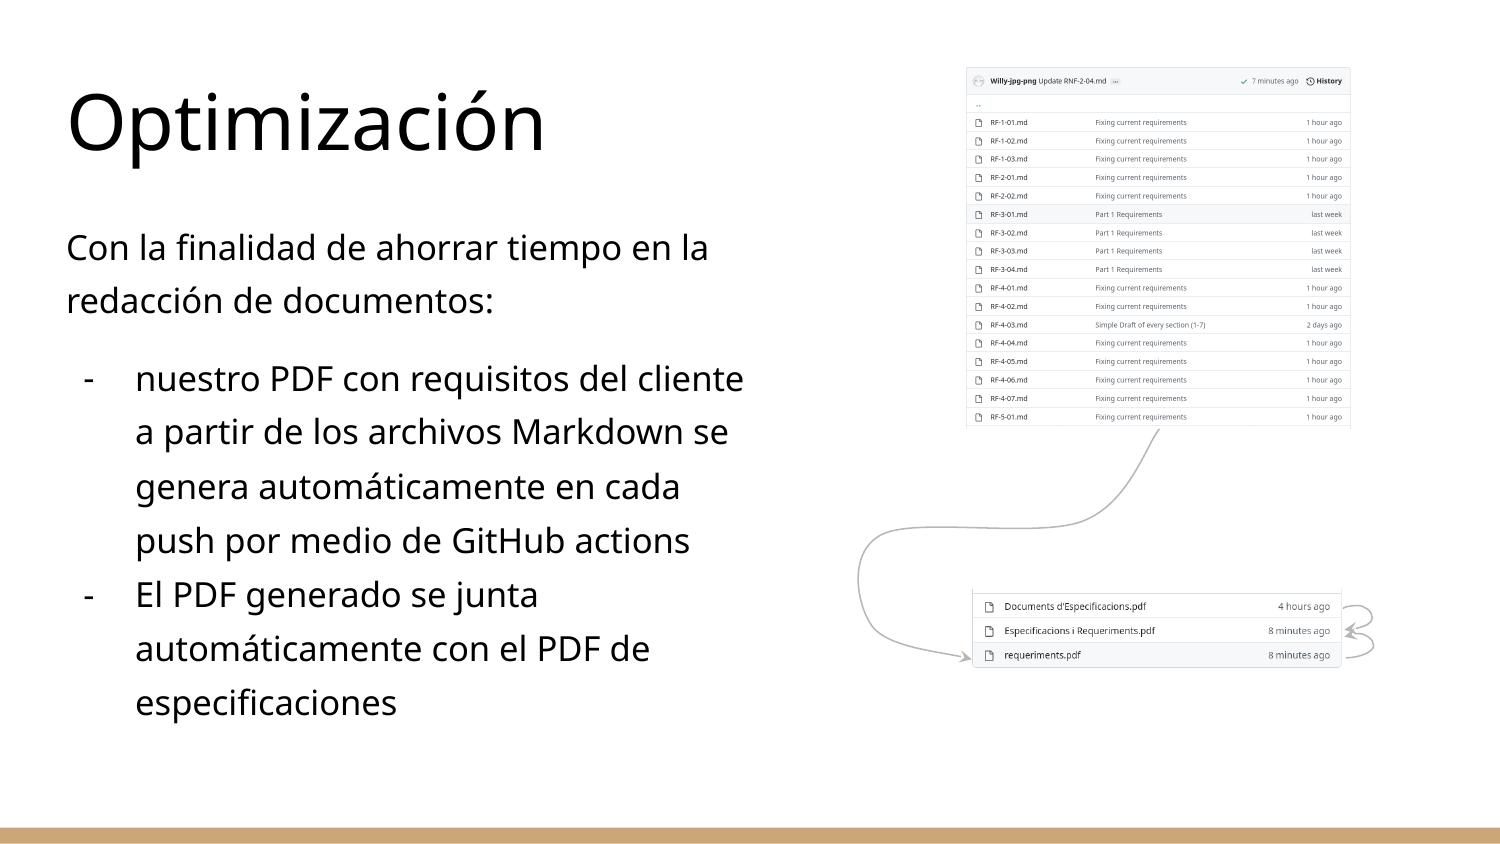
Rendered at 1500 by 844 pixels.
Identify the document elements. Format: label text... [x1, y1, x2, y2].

picture [961, 64, 1353, 429]
title Optimización [51, 51, 1449, 189]
picture [968, 589, 1345, 671]
list Con la finalidad de ahorrar tiempo en la redacción de documentos: nuestro PDF con requisitos del cliente a partir de los archivos Markdown se genera automáticamente en cada push por medio de GitHub actions El PDF generado se junta automáticamente con el PDF de especificaciones [51, 200, 772, 752]
